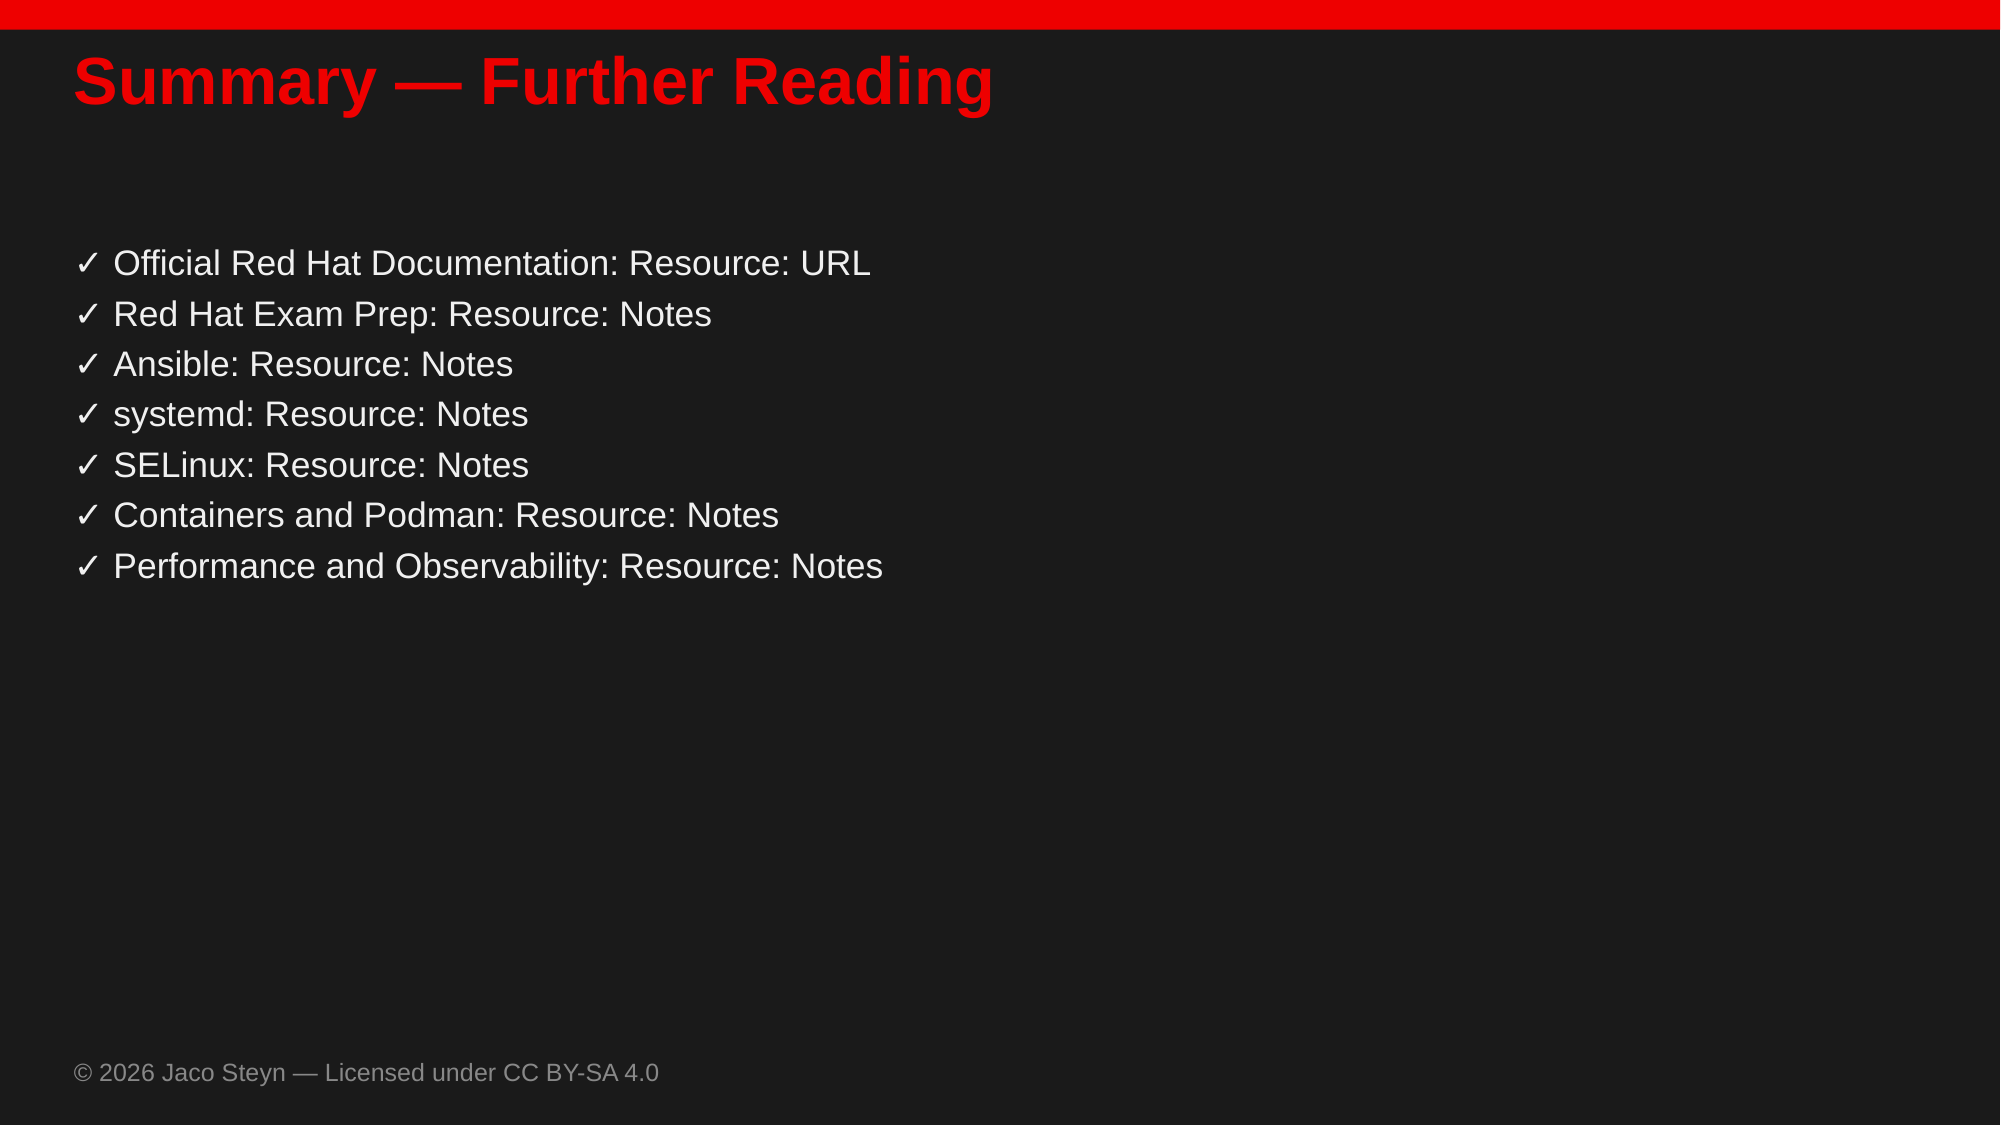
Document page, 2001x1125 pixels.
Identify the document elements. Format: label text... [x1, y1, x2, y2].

text_box [0, 0, 2001, 30]
text_box © 2026 Jaco Steyn — Licensed under CC BY-SA 4.0 [59, 1051, 1942, 1093]
text_box Summary — Further Reading [59, 36, 1942, 208]
text_box ✓ Official Red Hat Documentation: Resource: URL ✓ Red Hat Exam Prep: Resource: Notes ✓ Ansible: Resource: Notes ✓ systemd: Resource: Notes ✓ SELinux: Resource: Notes ✓ Containers and Podman: Resource: Notes ✓ Performance and Observability: Resource: Notes [59, 236, 1942, 1037]
